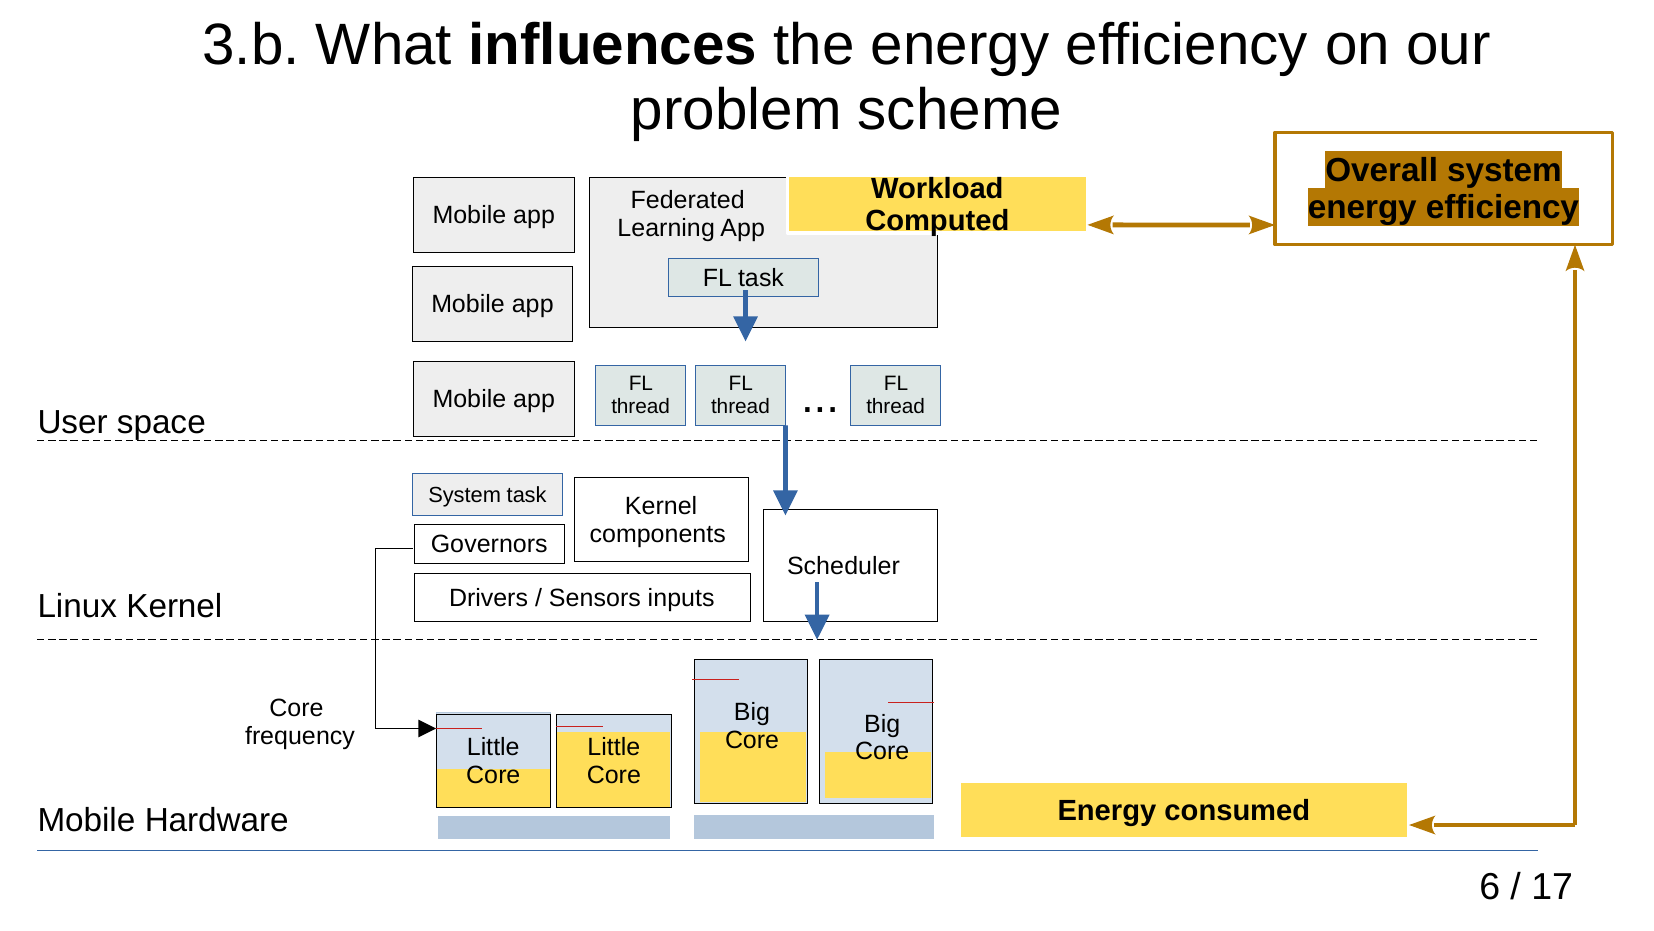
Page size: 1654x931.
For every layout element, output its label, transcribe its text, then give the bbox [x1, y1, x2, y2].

text_box System task [412, 473, 563, 516]
title 3.b. What influences the energy efficiency on our problem scheme [112, 4, 1581, 151]
text_box [819, 659, 933, 804]
text_box FL task [668, 258, 819, 297]
text_box Governors [414, 524, 565, 564]
text_box [694, 659, 808, 679]
text_box Little Core [436, 714, 551, 808]
text_box Energy consumed [959, 781, 1410, 839]
text_box Mobile app [413, 177, 575, 253]
text_box Kernel components [574, 477, 749, 562]
text_box User space [37, 403, 301, 441]
text_box Overall system energy efficiency [1274, 132, 1613, 245]
text_box FL thread [850, 365, 941, 426]
text_box FL thread [595, 365, 686, 426]
text_box 6 / 17 [1464, 858, 1653, 929]
text_box Drivers / Sensors inputs [414, 573, 751, 622]
text_box Big Core [825, 690, 940, 784]
text_box Big Core [694, 679, 810, 772]
text_box Federated Learning App [599, 195, 784, 233]
text_box [438, 816, 670, 839]
text_box [694, 772, 808, 804]
text_box Linux Kernel [37, 586, 301, 625]
text_box Mobile app [413, 361, 575, 437]
text_box [589, 177, 938, 328]
text_box Core frequency [225, 702, 376, 741]
text_box Little Core [556, 714, 672, 808]
text_box [694, 815, 934, 839]
text_box Scheduler [763, 509, 938, 622]
text_box Workload Computed [787, 175, 1088, 233]
text_box Mobile app [412, 266, 573, 342]
text_box ... [781, 359, 859, 435]
text_box FL thread [695, 365, 786, 426]
text_box Mobile Hardware [37, 789, 376, 851]
